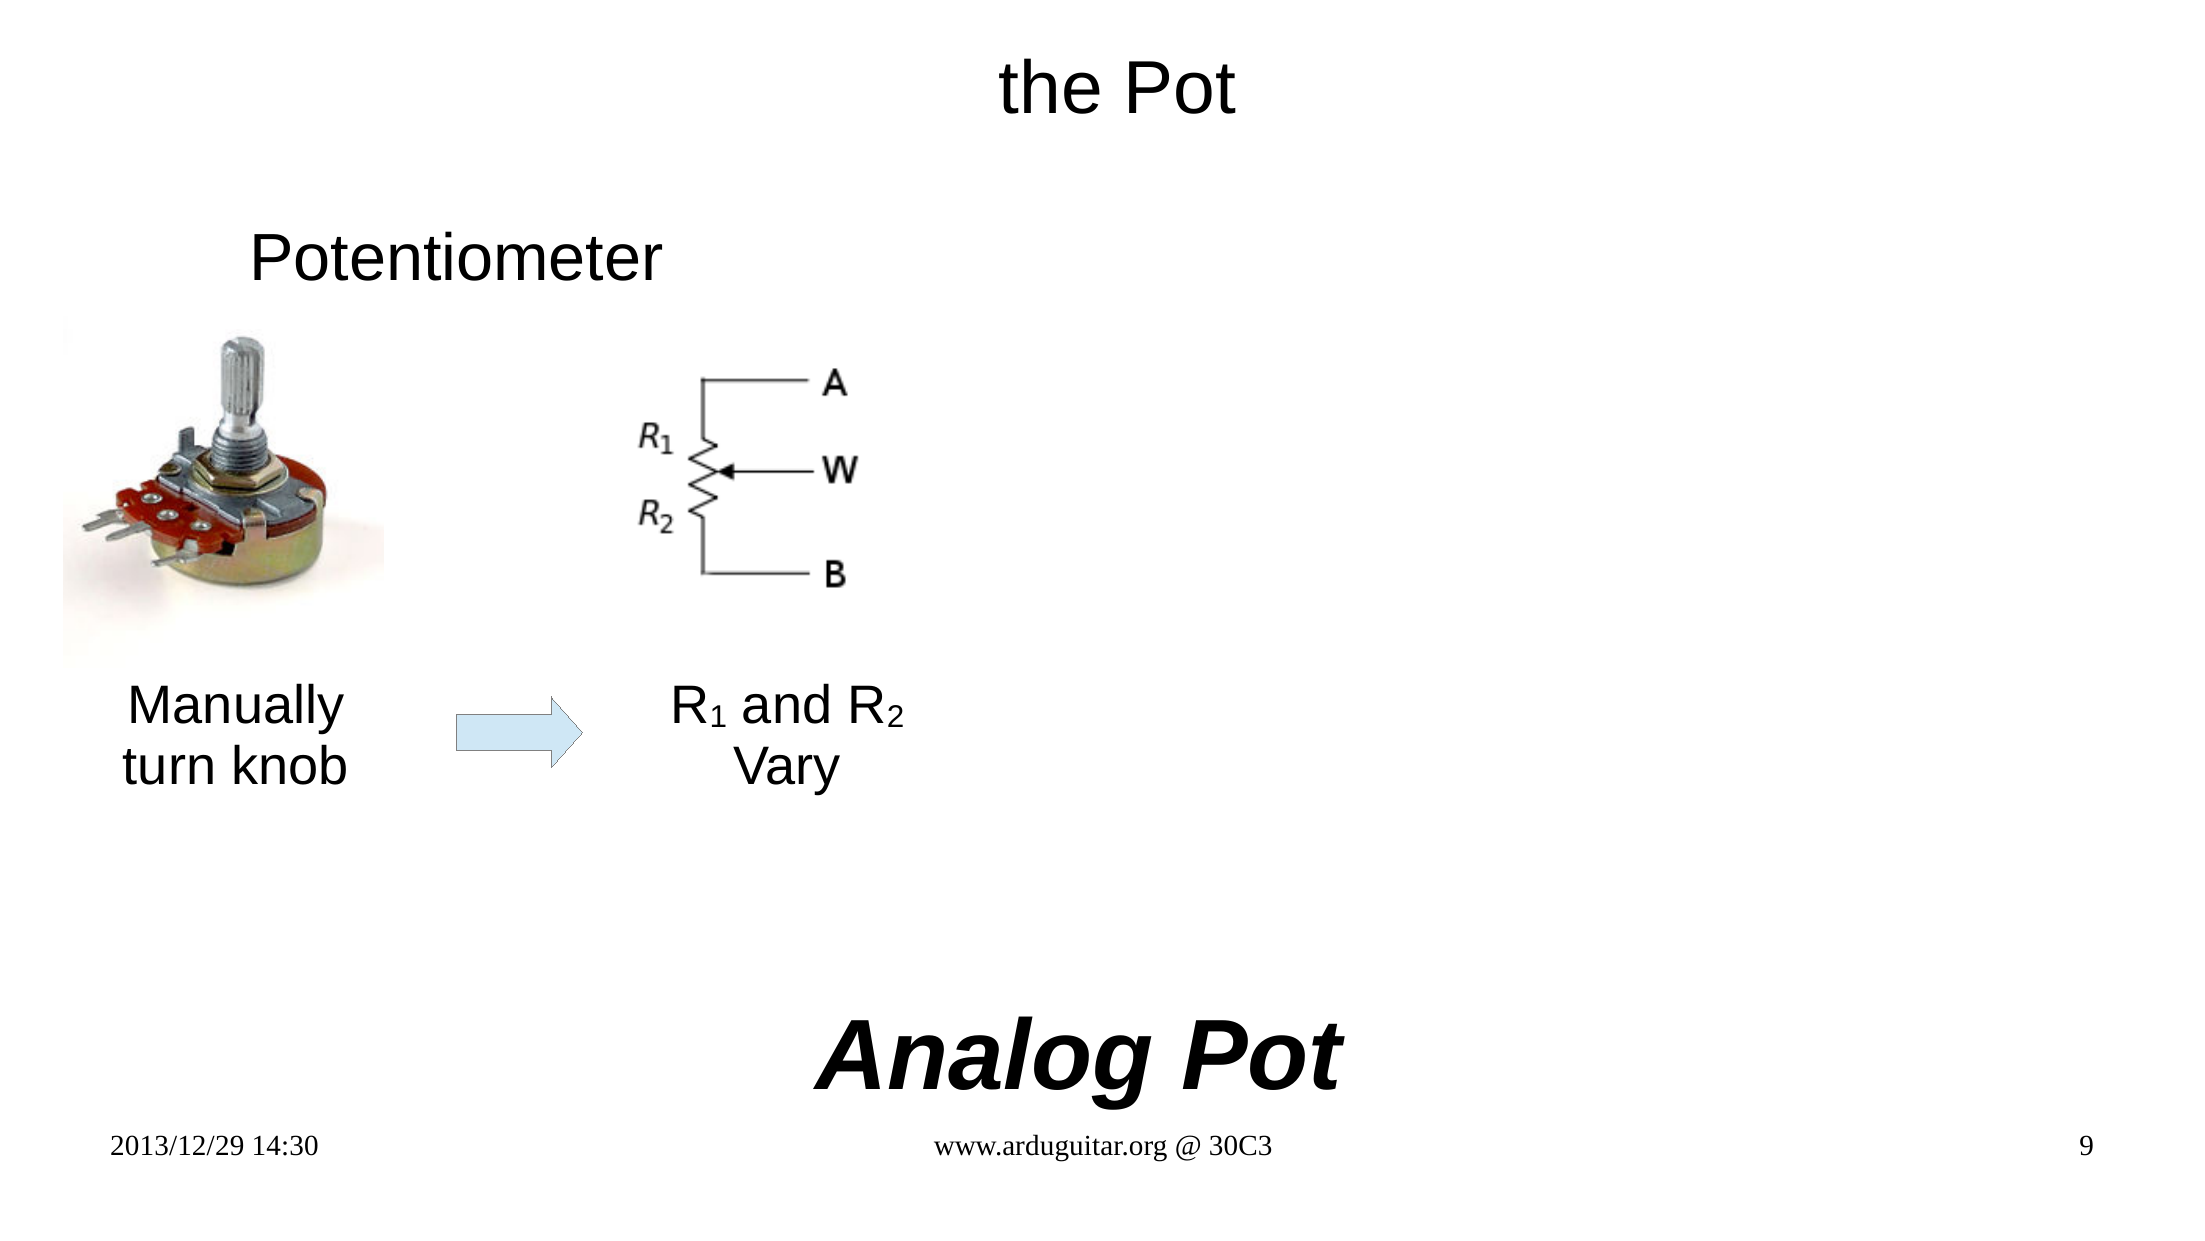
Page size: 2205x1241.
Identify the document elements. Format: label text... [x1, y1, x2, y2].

picture [605, 317, 915, 643]
text_box Analog Pot [173, 992, 1969, 1152]
text_box Potentiometer [118, 212, 796, 303]
text_box [456, 696, 583, 768]
picture [63, 292, 384, 668]
text_box Manually turn knob [15, 667, 457, 804]
text_box the Pot [653, 45, 1583, 130]
text_box R1 and R2 Vary [606, 667, 969, 822]
